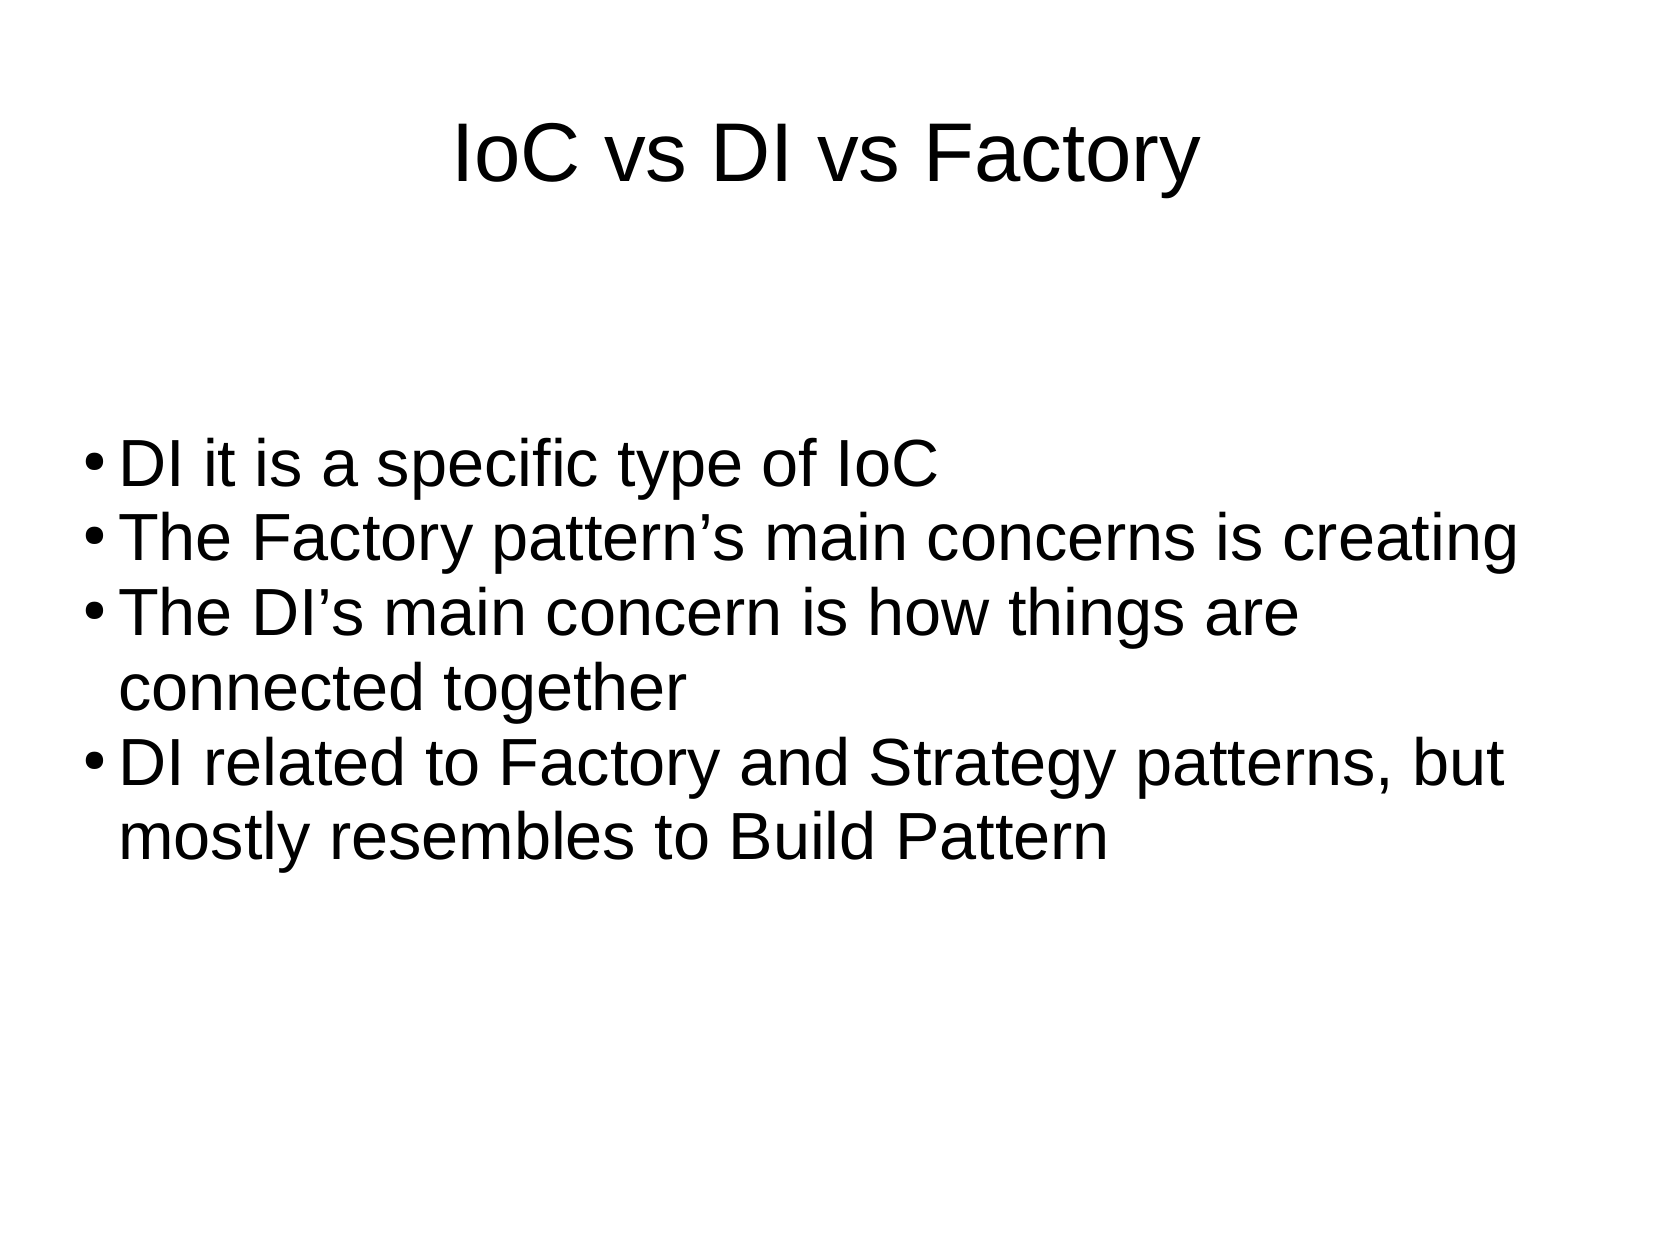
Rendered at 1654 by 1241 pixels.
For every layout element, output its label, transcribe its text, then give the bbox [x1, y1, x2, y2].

subtitle DI it is a specific type of IoC The Factory pattern’s main concerns is creating The DI’s main concern is how things are connected together DI related to Factory and Strategy patterns, but mostly resembles to Build Pattern [82, 290, 1571, 1010]
title IoC vs DI vs Factory [82, 49, 1571, 257]
